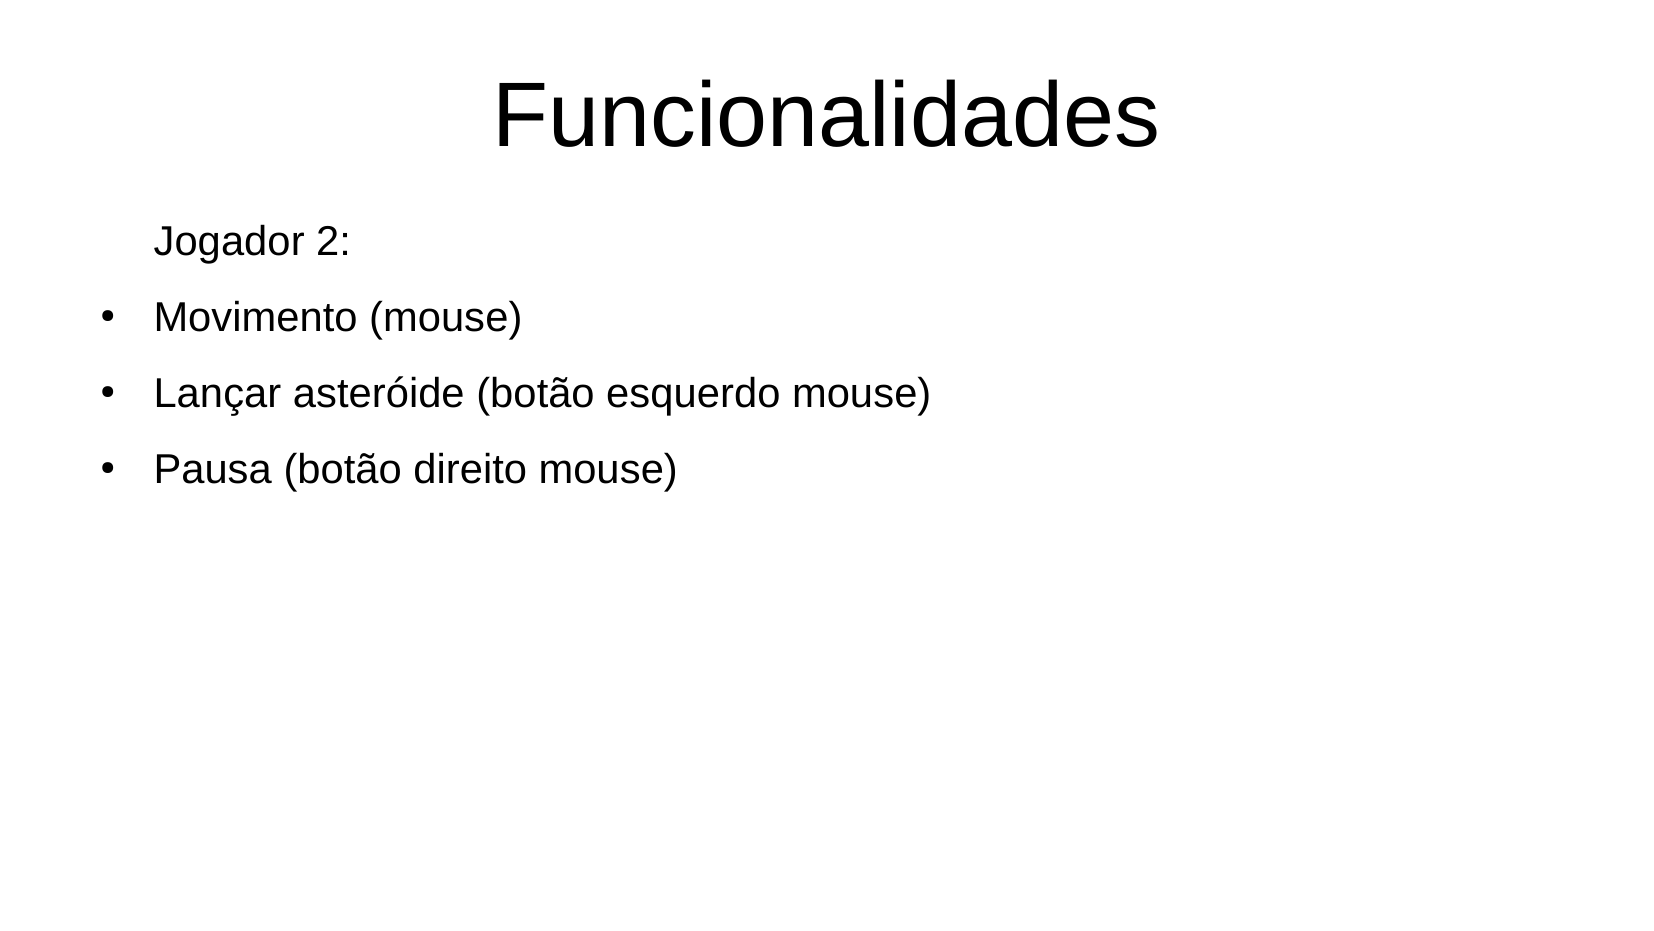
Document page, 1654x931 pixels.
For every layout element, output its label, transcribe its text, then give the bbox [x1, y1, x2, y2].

list Jogador 2: Movimento (mouse) Lançar asteróide (botão esquerdo mouse) Pausa (botão direito mouse) [82, 217, 1571, 758]
title Funcionalidades [82, 37, 1571, 193]
